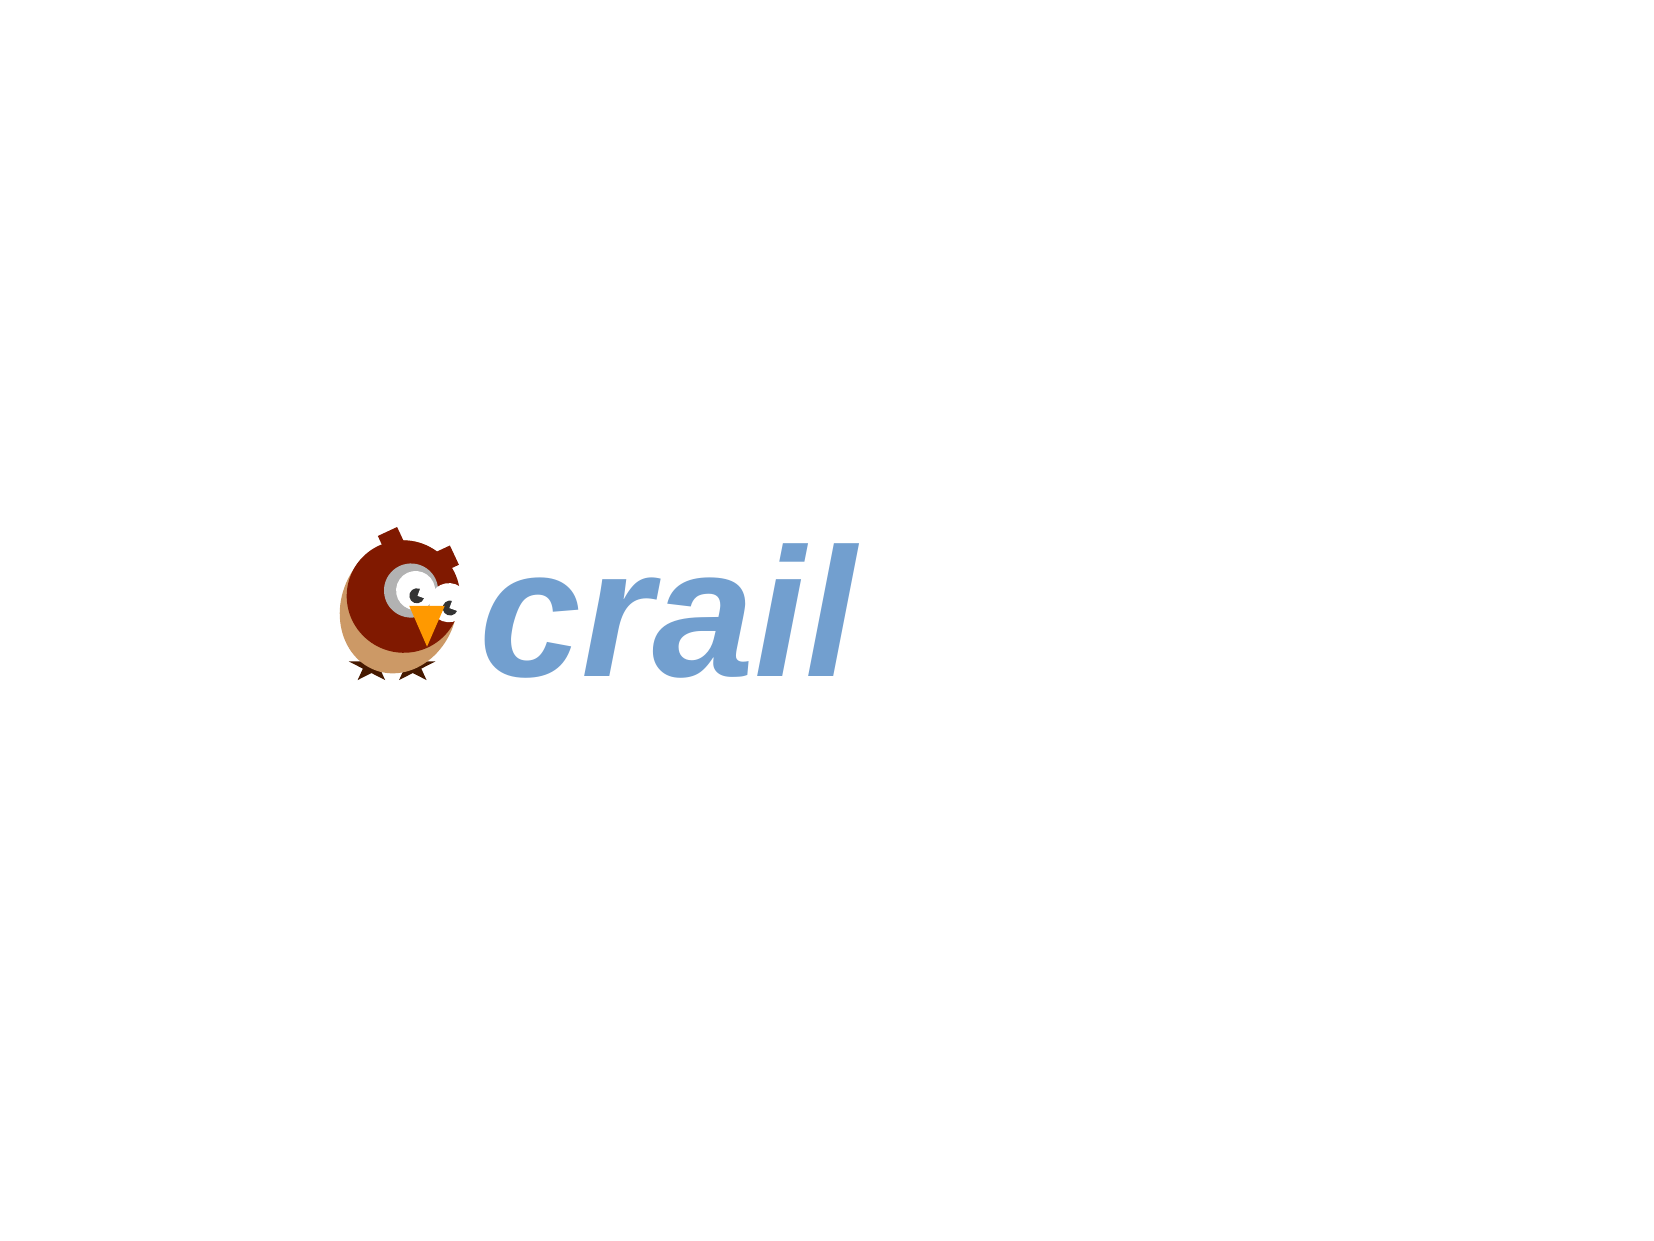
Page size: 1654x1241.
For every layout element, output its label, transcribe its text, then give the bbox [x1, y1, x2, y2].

text_box [339, 527, 469, 681]
text_box crail [465, 510, 954, 716]
